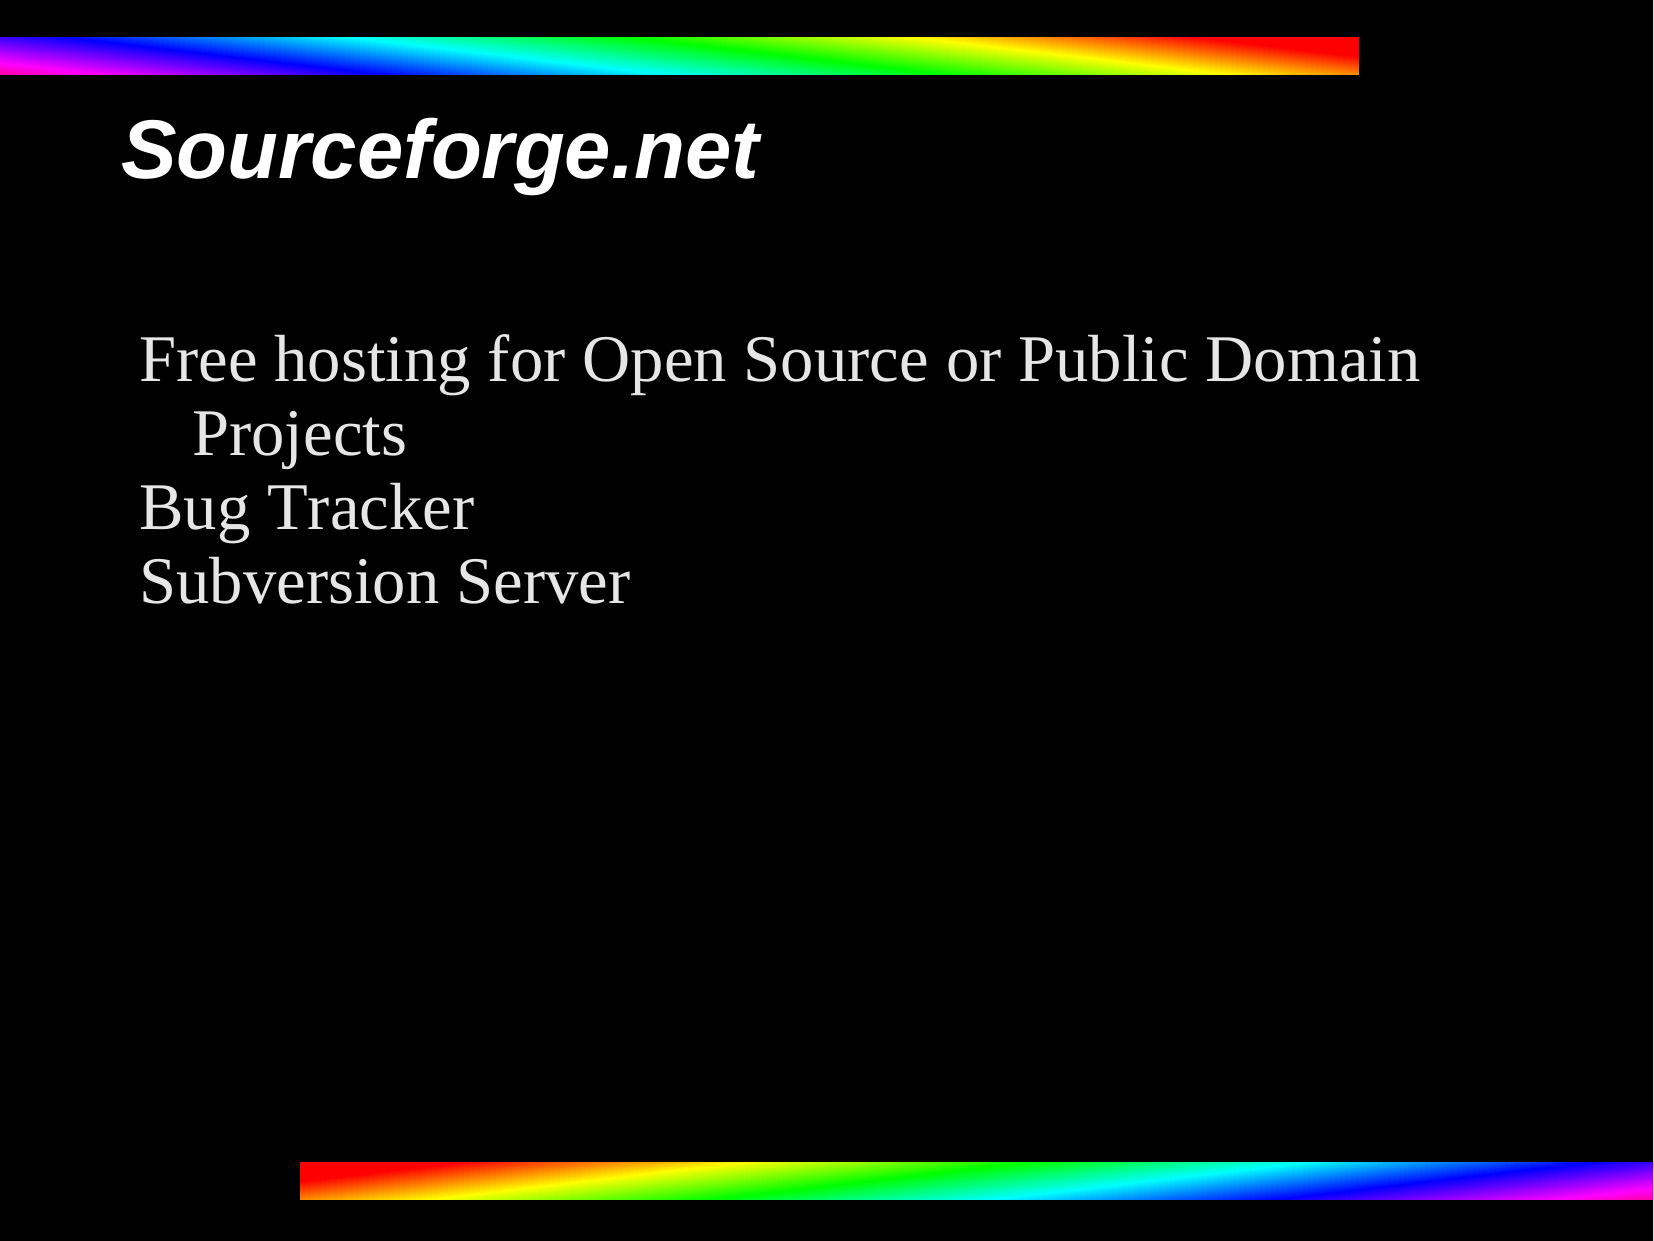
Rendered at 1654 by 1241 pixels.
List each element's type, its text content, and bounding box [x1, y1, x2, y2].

picture [0, 0, 1654, 1241]
title Sourceforge.net [121, 53, 1534, 247]
list Free hosting for Open Source or Public Domain Projects Bug Tracker Subversion Server [121, 322, 1561, 1118]
